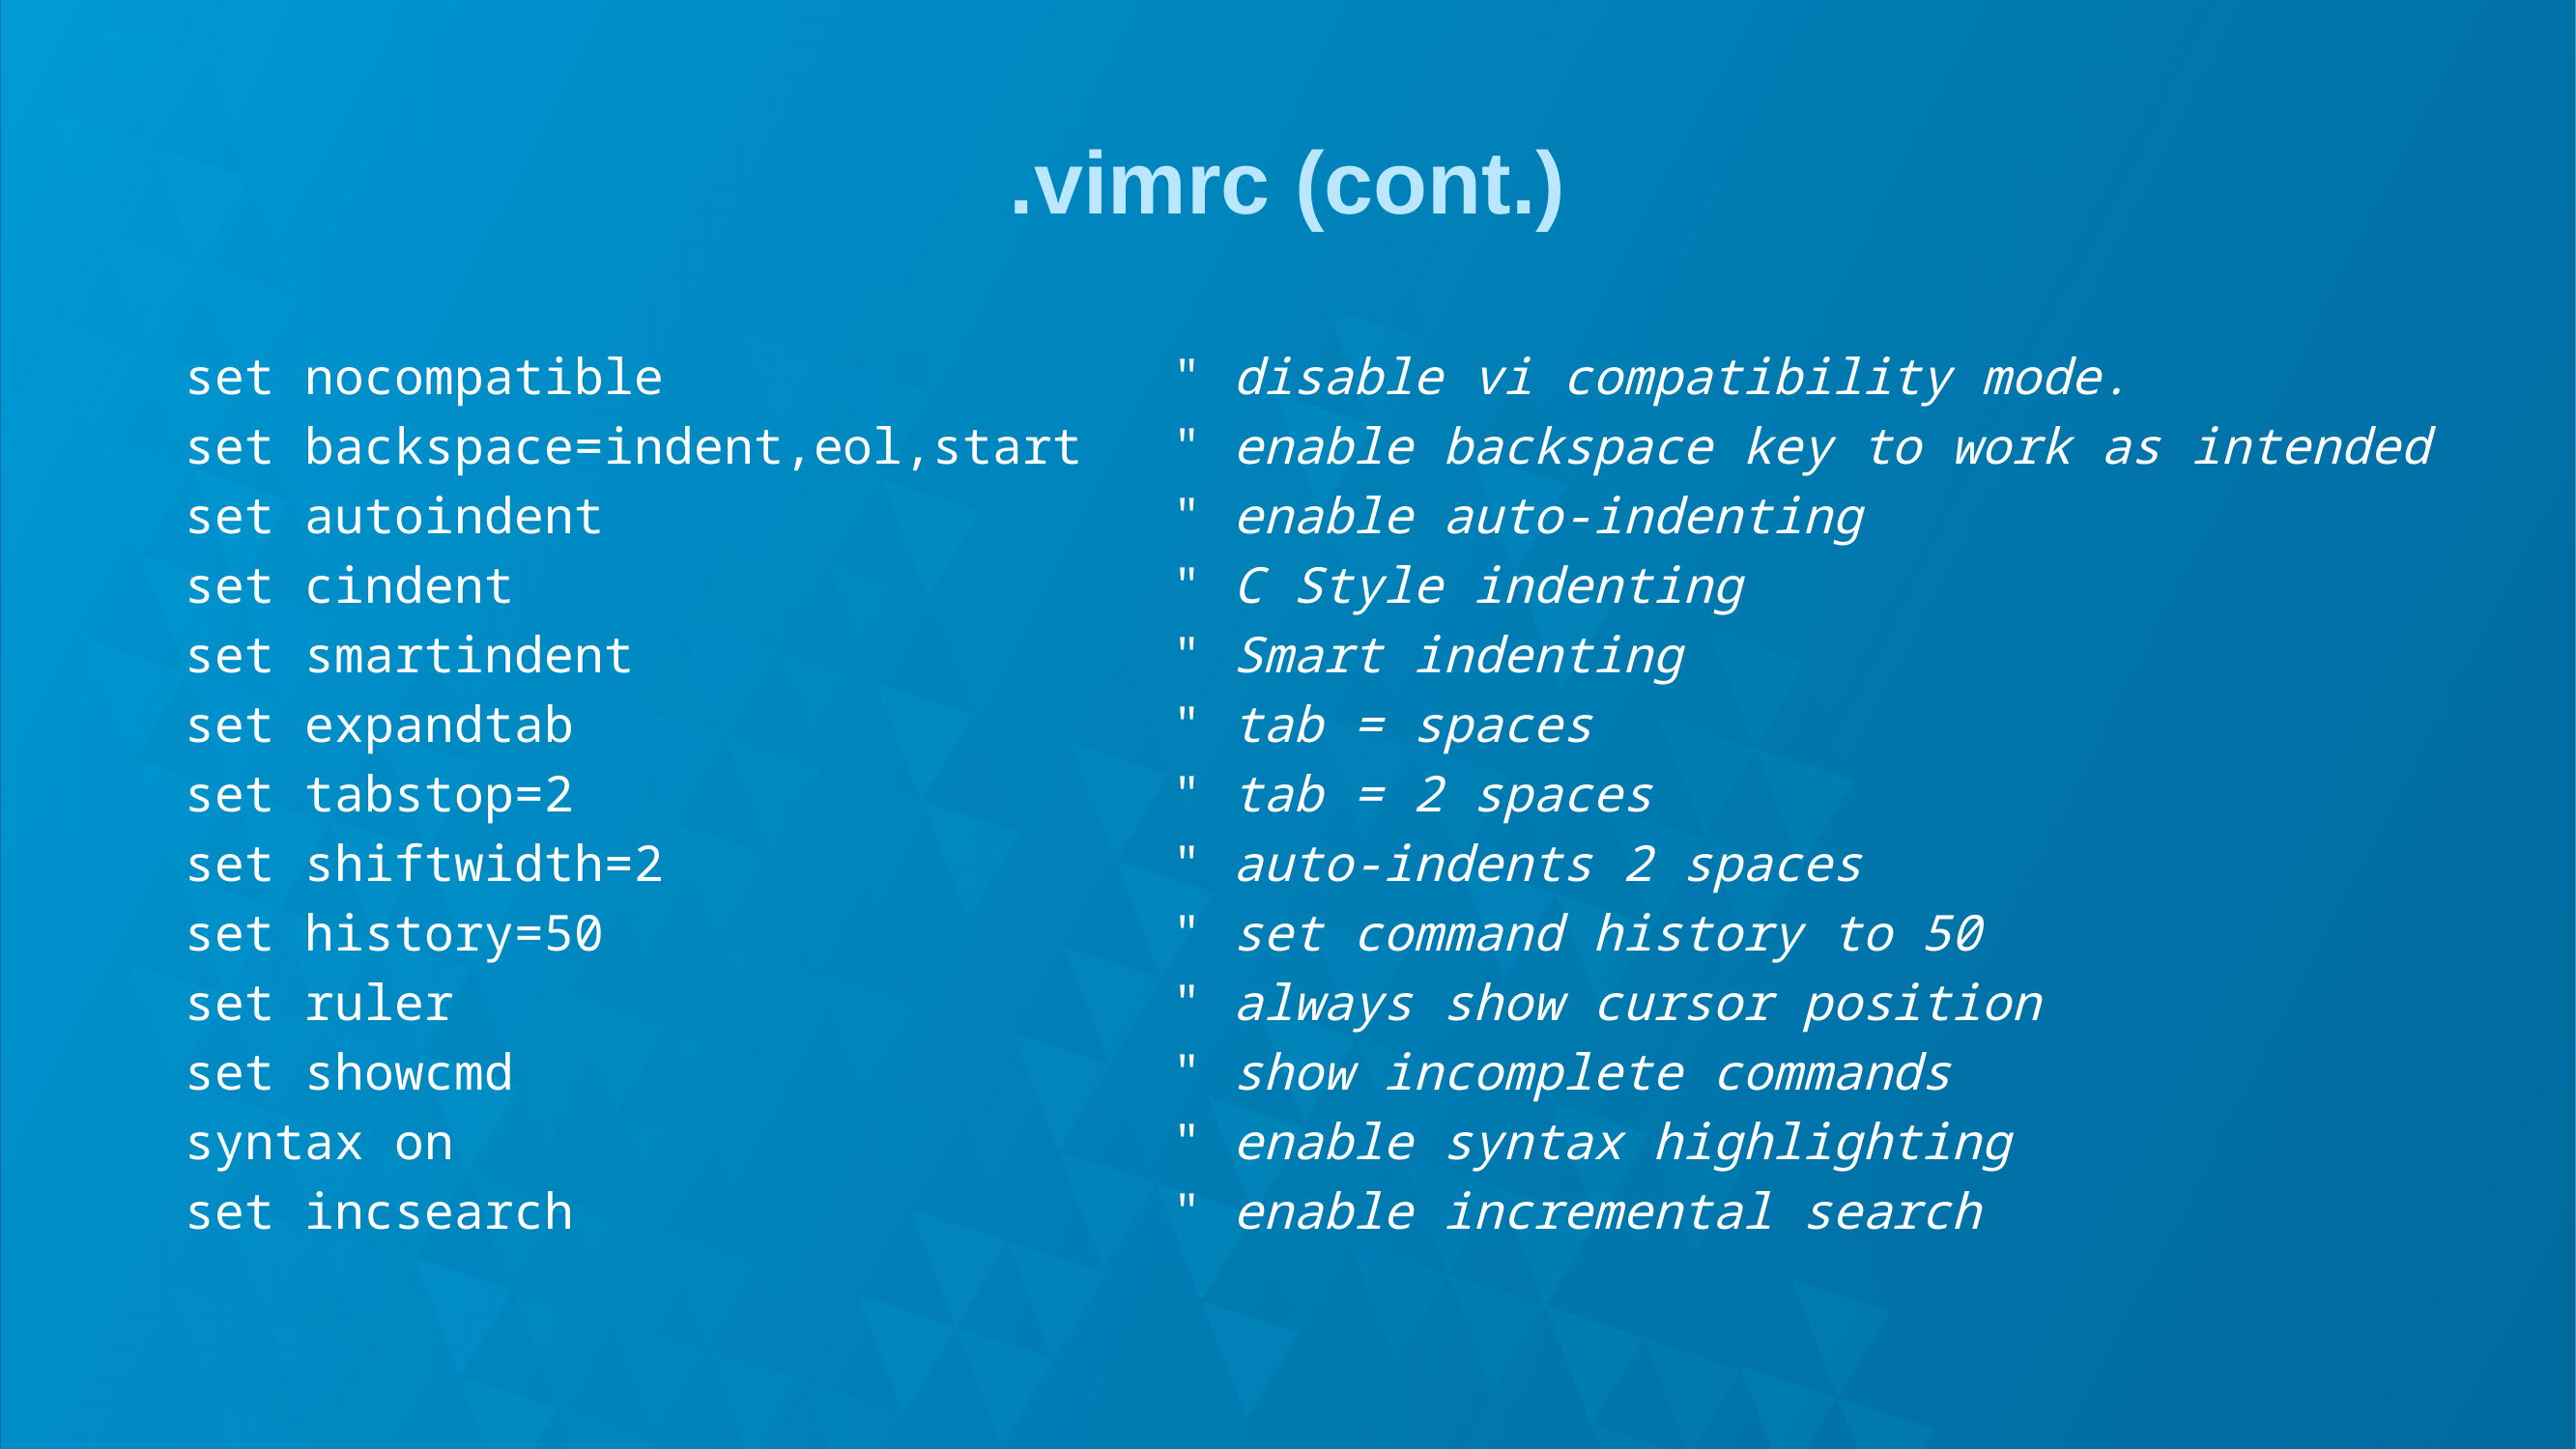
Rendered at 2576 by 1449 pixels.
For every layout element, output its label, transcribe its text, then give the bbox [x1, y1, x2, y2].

title .vimrc (cont.) [129, 58, 2447, 300]
list set nocompatible " disable vi compatibility mode. set backspace=indent,eol,start " enable backspace key to work as intended set autoindent " enable auto-indenting set cindent " C Style indenting set smartindent " Smart indenting set expandtab " tab = spaces set tabstop=2 " tab = 2 spaces set shiftwidth=2 " auto-indents 2 spaces set history=50 " set command history to 50 set ruler " always show cursor position set showcmd " show incomplete commands syntax on " enable syntax highlighting set incsearch " enable incremental search [129, 338, 2447, 1294]
